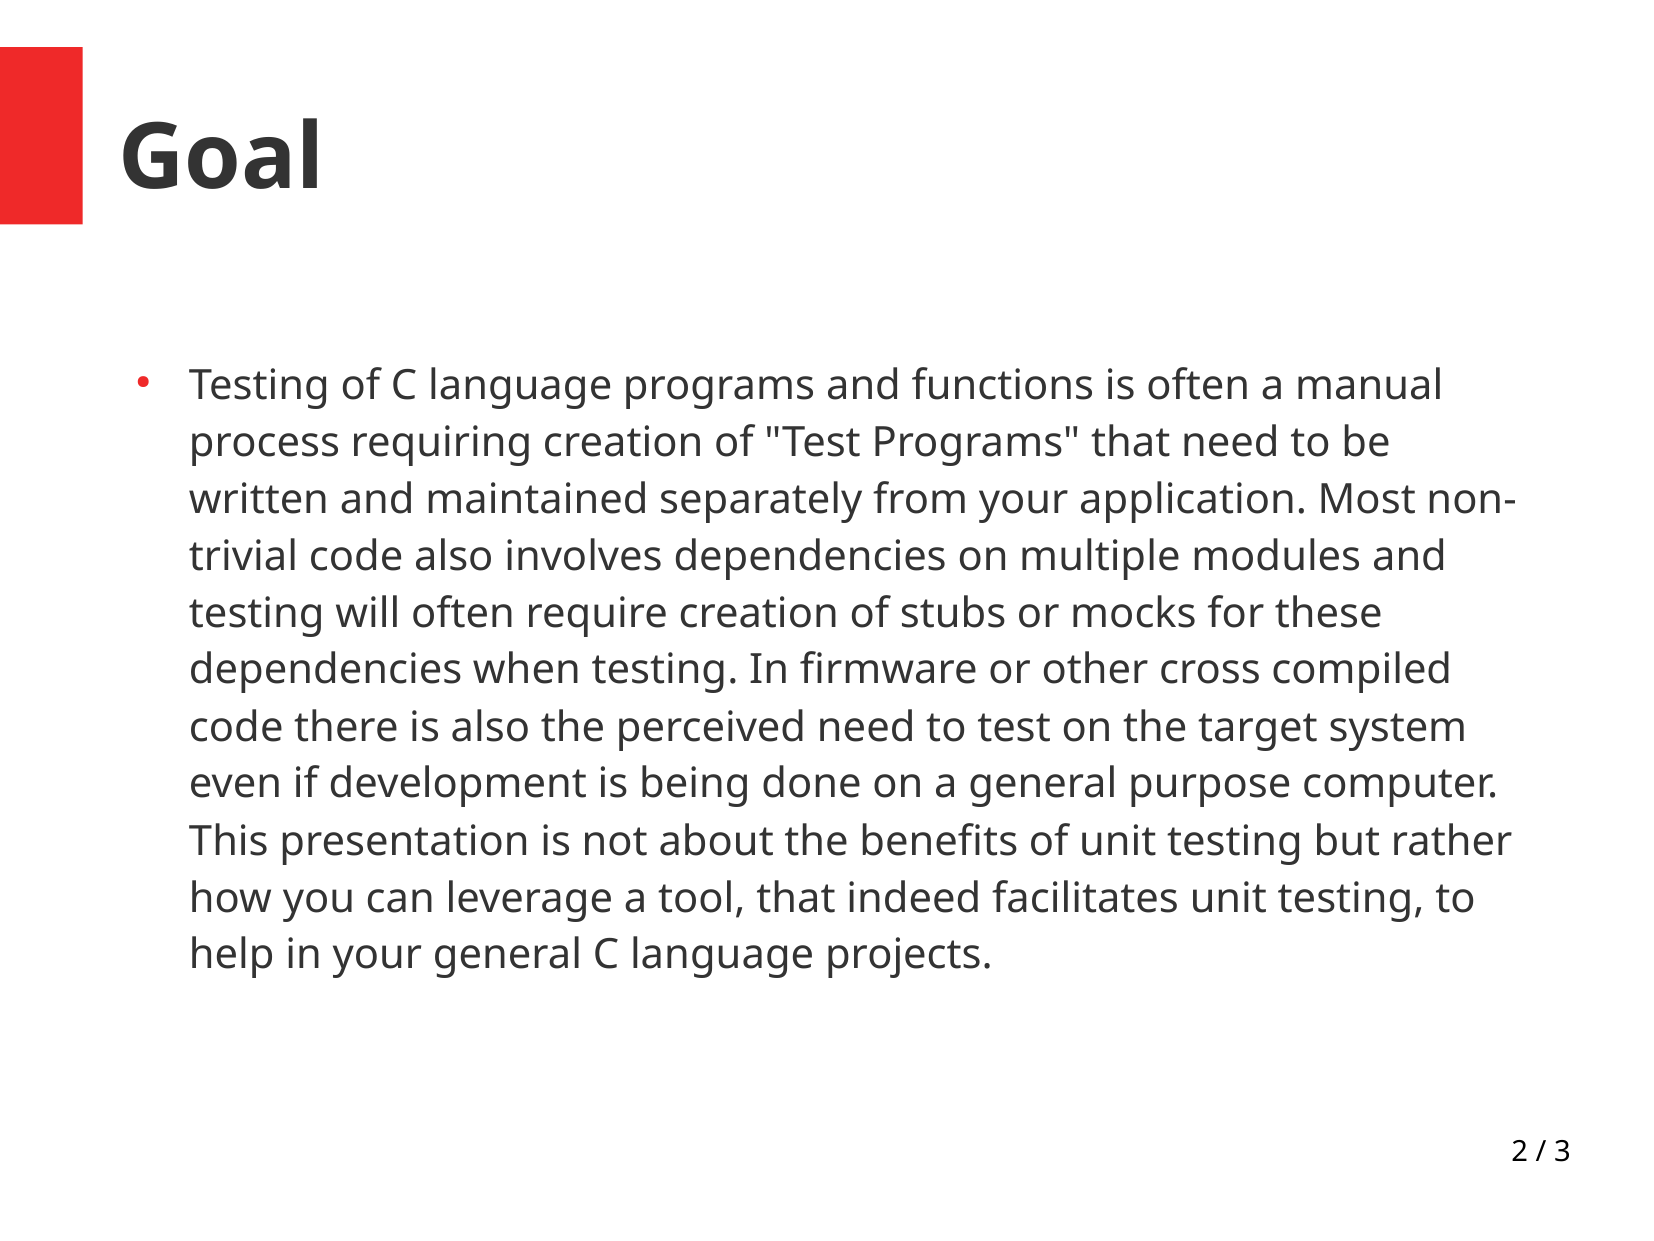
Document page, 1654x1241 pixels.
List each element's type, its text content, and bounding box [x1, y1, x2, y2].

title Goal [118, 49, 1571, 257]
list Testing of C language programs and functions is often a manual process requiring creation of "Test Programs" that need to be written and maintained separately from your application. Most non-trivial code also involves dependencies on multiple modules and testing will often require creation of stubs or mocks for these dependencies when testing. In firmware or other cross compiled code there is also the perceived need to test on the target system even if development is being done on a general purpose computer. This presentation is not about the benefits of unit testing but rather how you can leverage a tool, that indeed facilitates unit testing, to help in your general C language projects. [118, 354, 1536, 1074]
